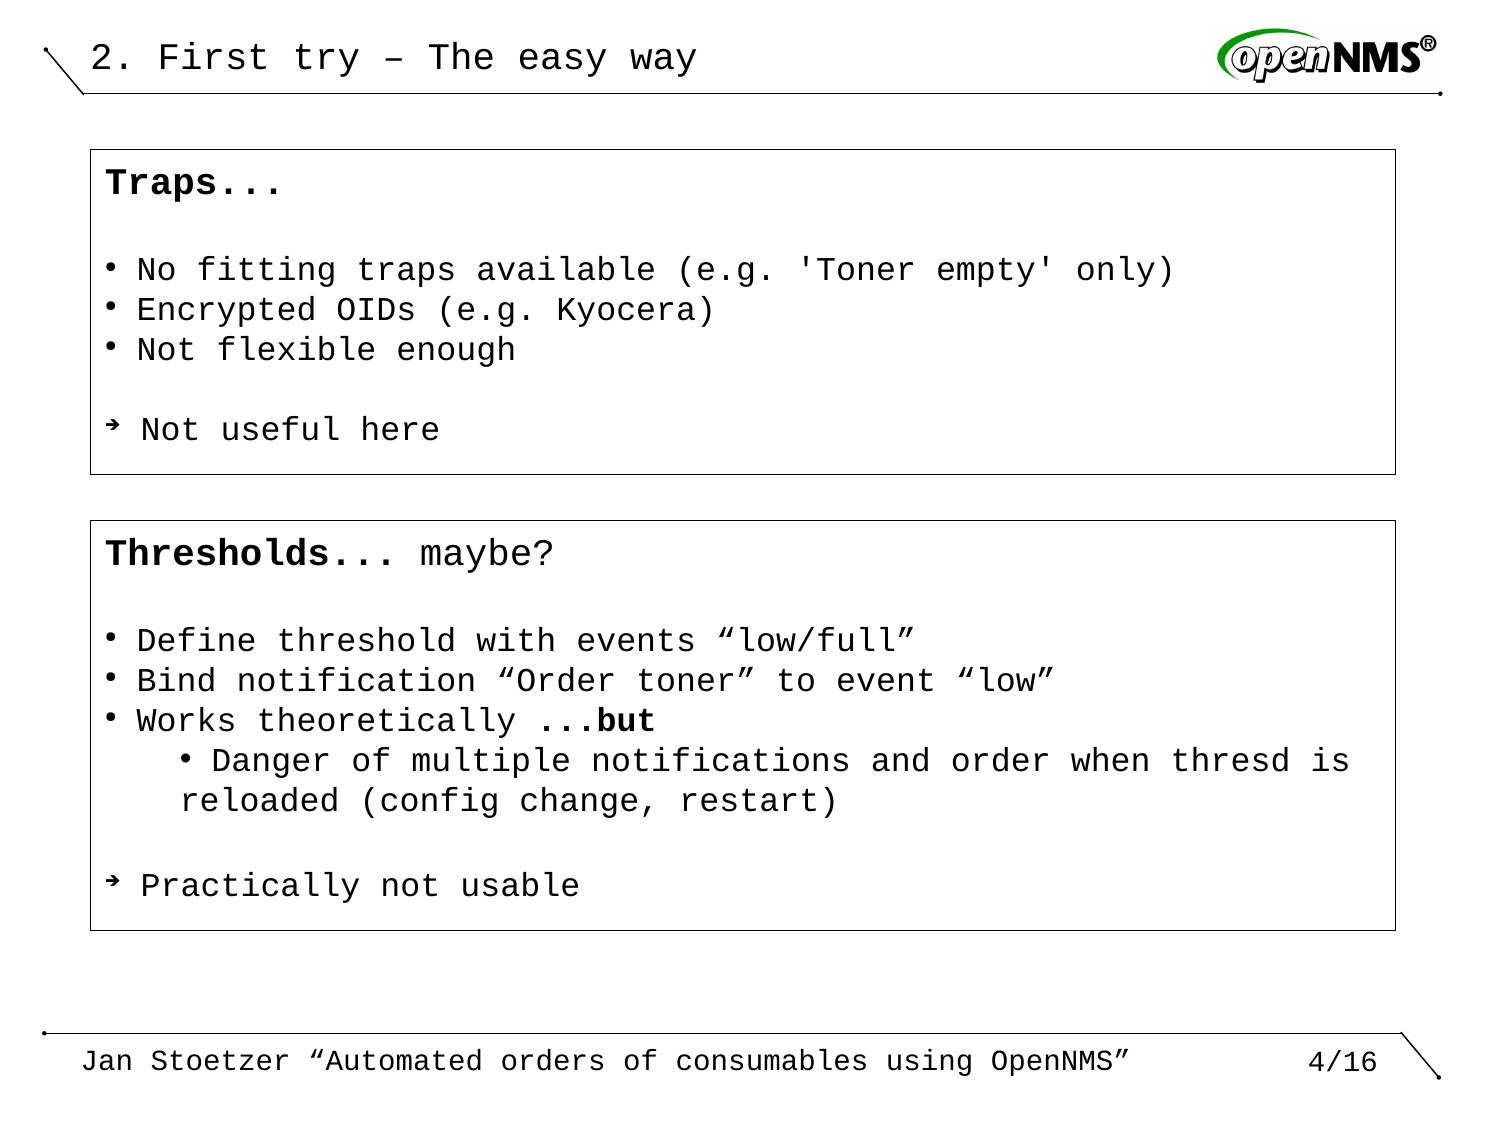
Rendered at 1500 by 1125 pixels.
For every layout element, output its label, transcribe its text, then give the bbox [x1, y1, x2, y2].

picture [1213, 24, 1441, 87]
title 2. First try – The easy way [90, 30, 1111, 79]
text_box Traps... No fitting traps available (e.g. 'Toner empty' only) Encrypted OIDs (e.g. Kyocera) Not flexible enough Not useful here [90, 149, 1396, 475]
text_box Thresholds... maybe? Define threshold with events “low/full” Bind notification “Order toner” to event “low” Works theoretically ...but Danger of multiple notifications and order when thresd is reloaded (config change, restart) Practically not usable [90, 520, 1396, 931]
